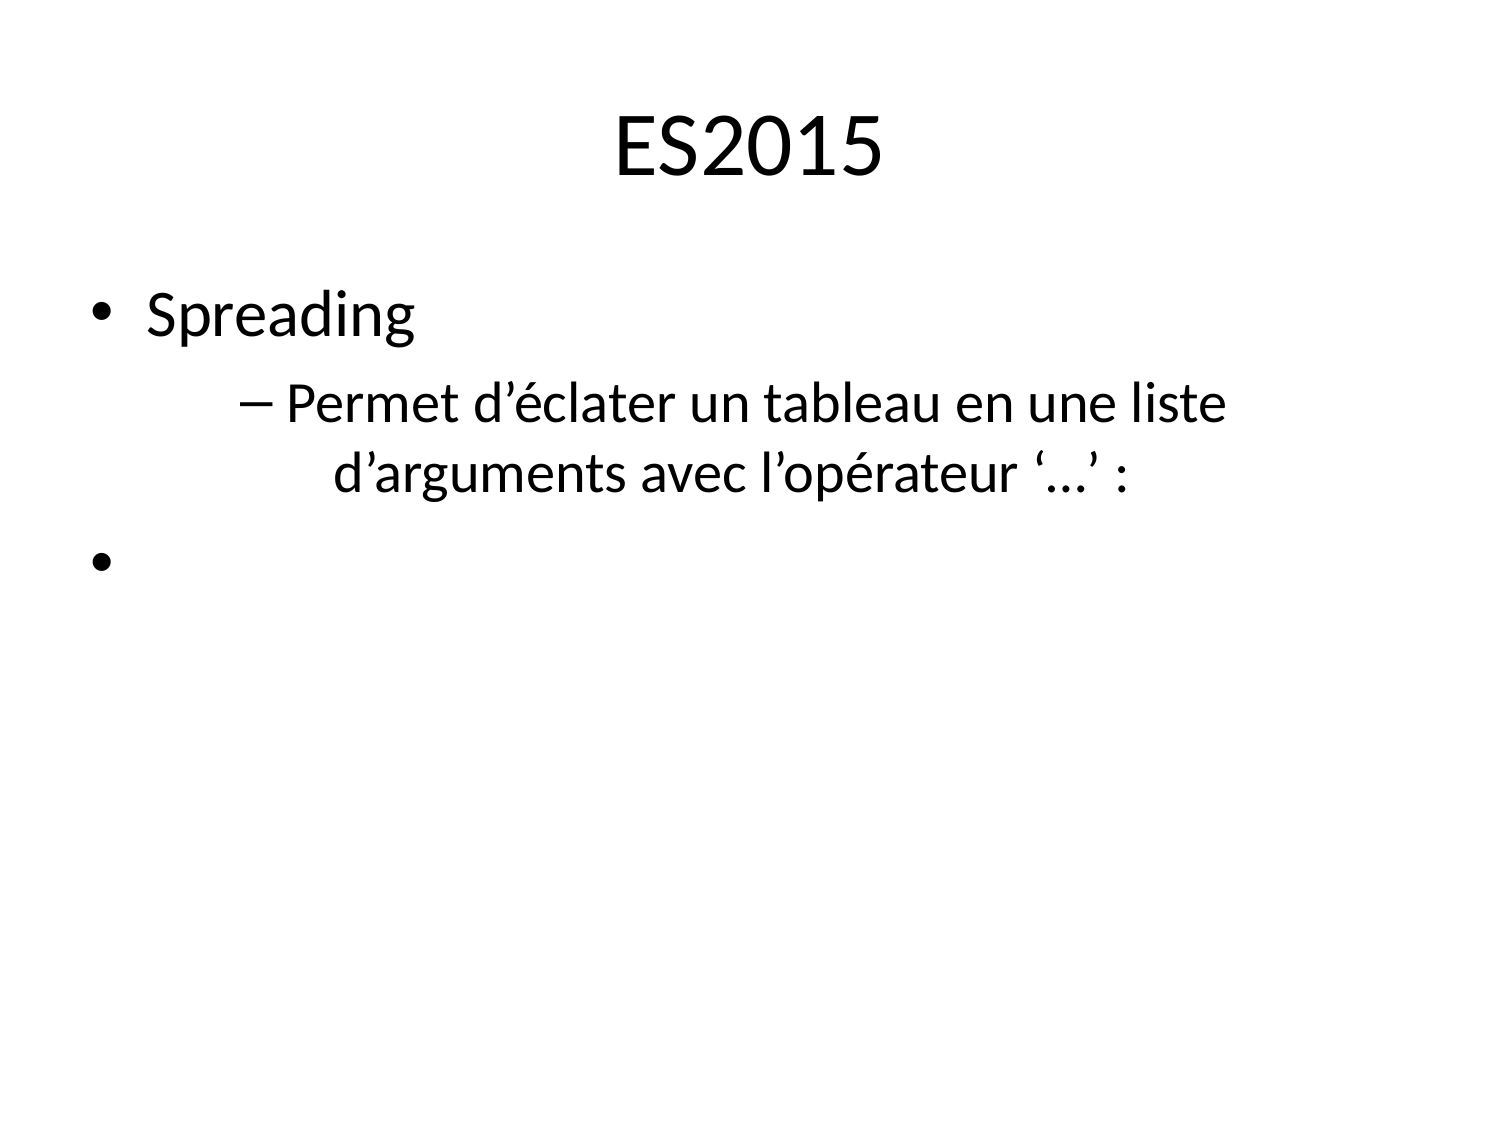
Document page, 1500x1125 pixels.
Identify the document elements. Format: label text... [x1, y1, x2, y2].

list Spreading Permet d’éclater un tableau en une liste d’arguments avec l’opérateur ‘…’ : [75, 262, 1426, 1005]
title ES2015 [75, 45, 1426, 233]
